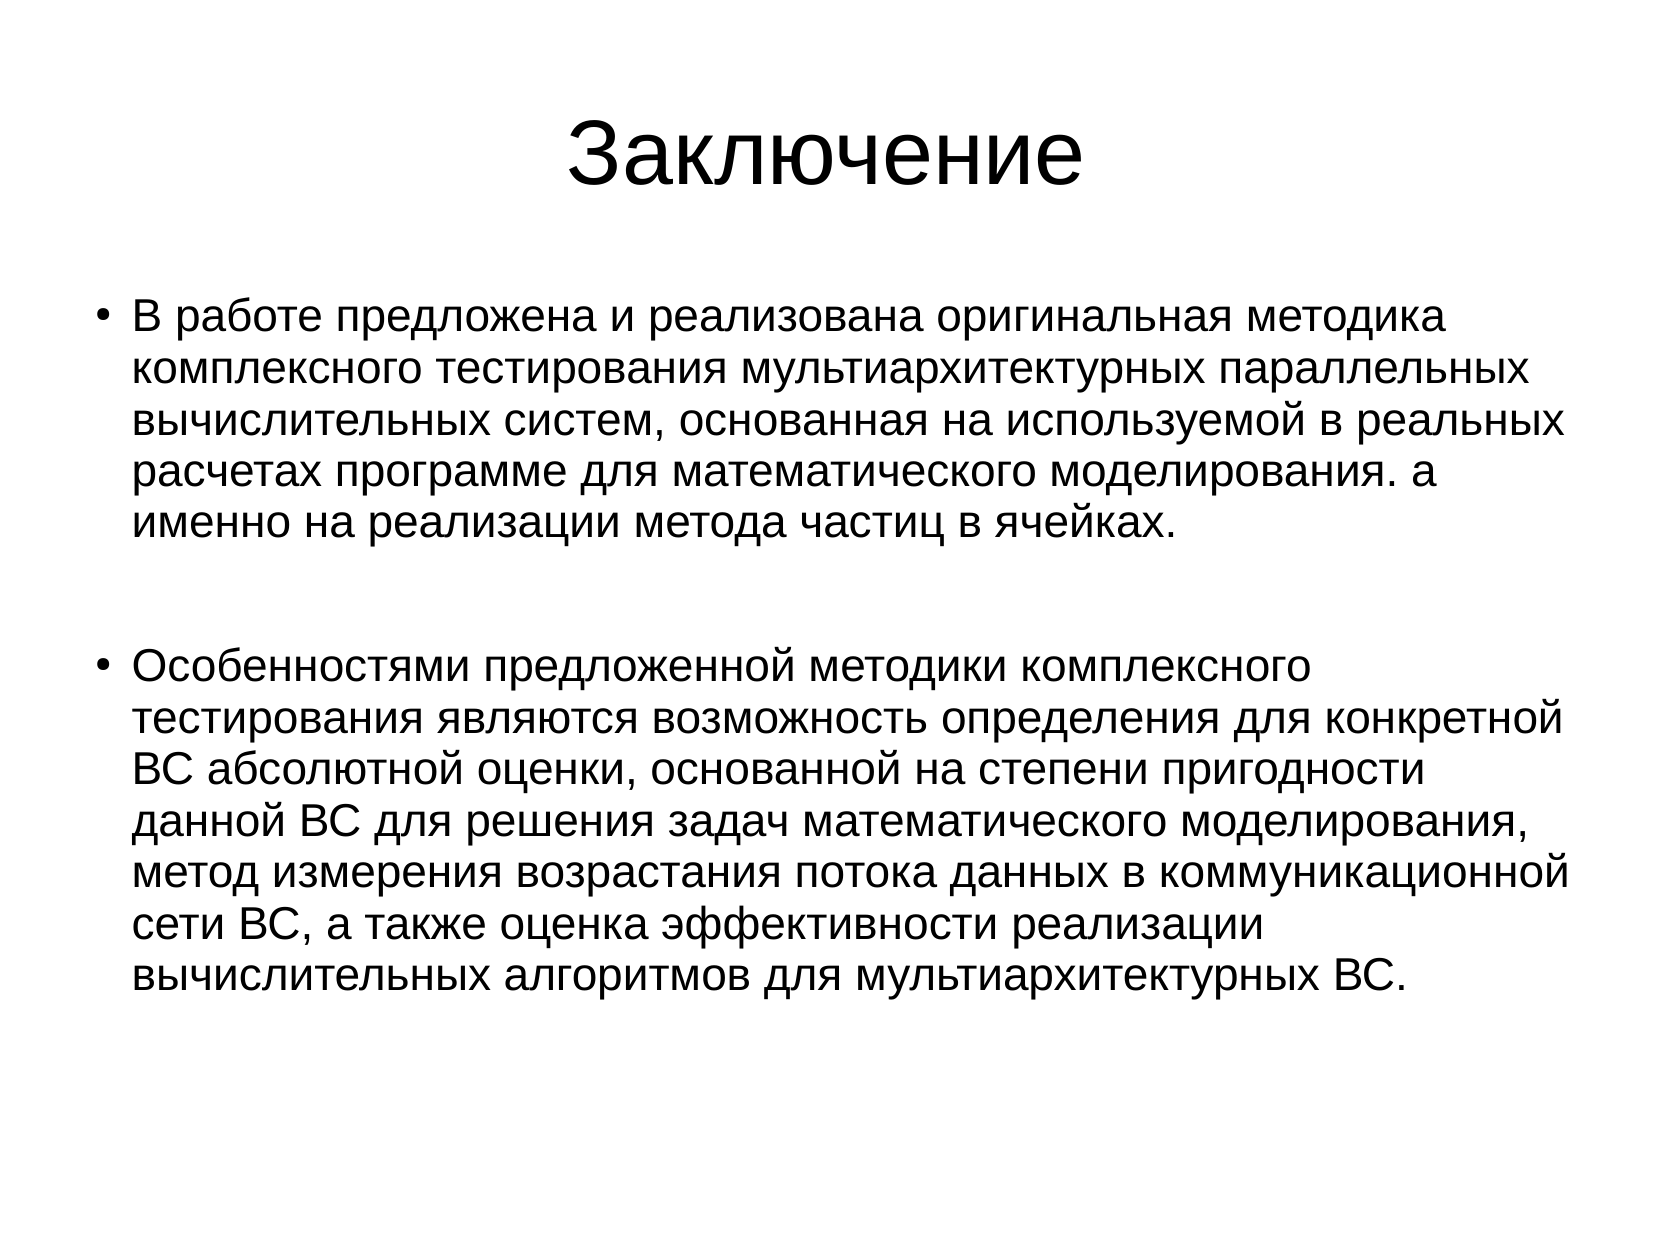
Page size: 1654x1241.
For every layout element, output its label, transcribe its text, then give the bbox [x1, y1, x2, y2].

list В работе предложена и реализована оригинальная методика комплексного тестирования мультиархитектурных параллельных вычислительных систем, основанная на используемой в реальных расчетах программе для математического моделирования. а именно на реализации метода частиц в ячейках. Особенностями предложенной методики комплексного тестирования являются возможность определения для конкретной ВС абсолютной оценки, основанной на степени пригодности данной ВС для решения задач математического моделирования, метод измерения возрастания потока данных в коммуникационной сети ВС, а также оценка эффективности реализации вычислительных алгоритмов для мультиархитектурных ВС. [82, 290, 1571, 1010]
title Заключение [82, 49, 1571, 257]
